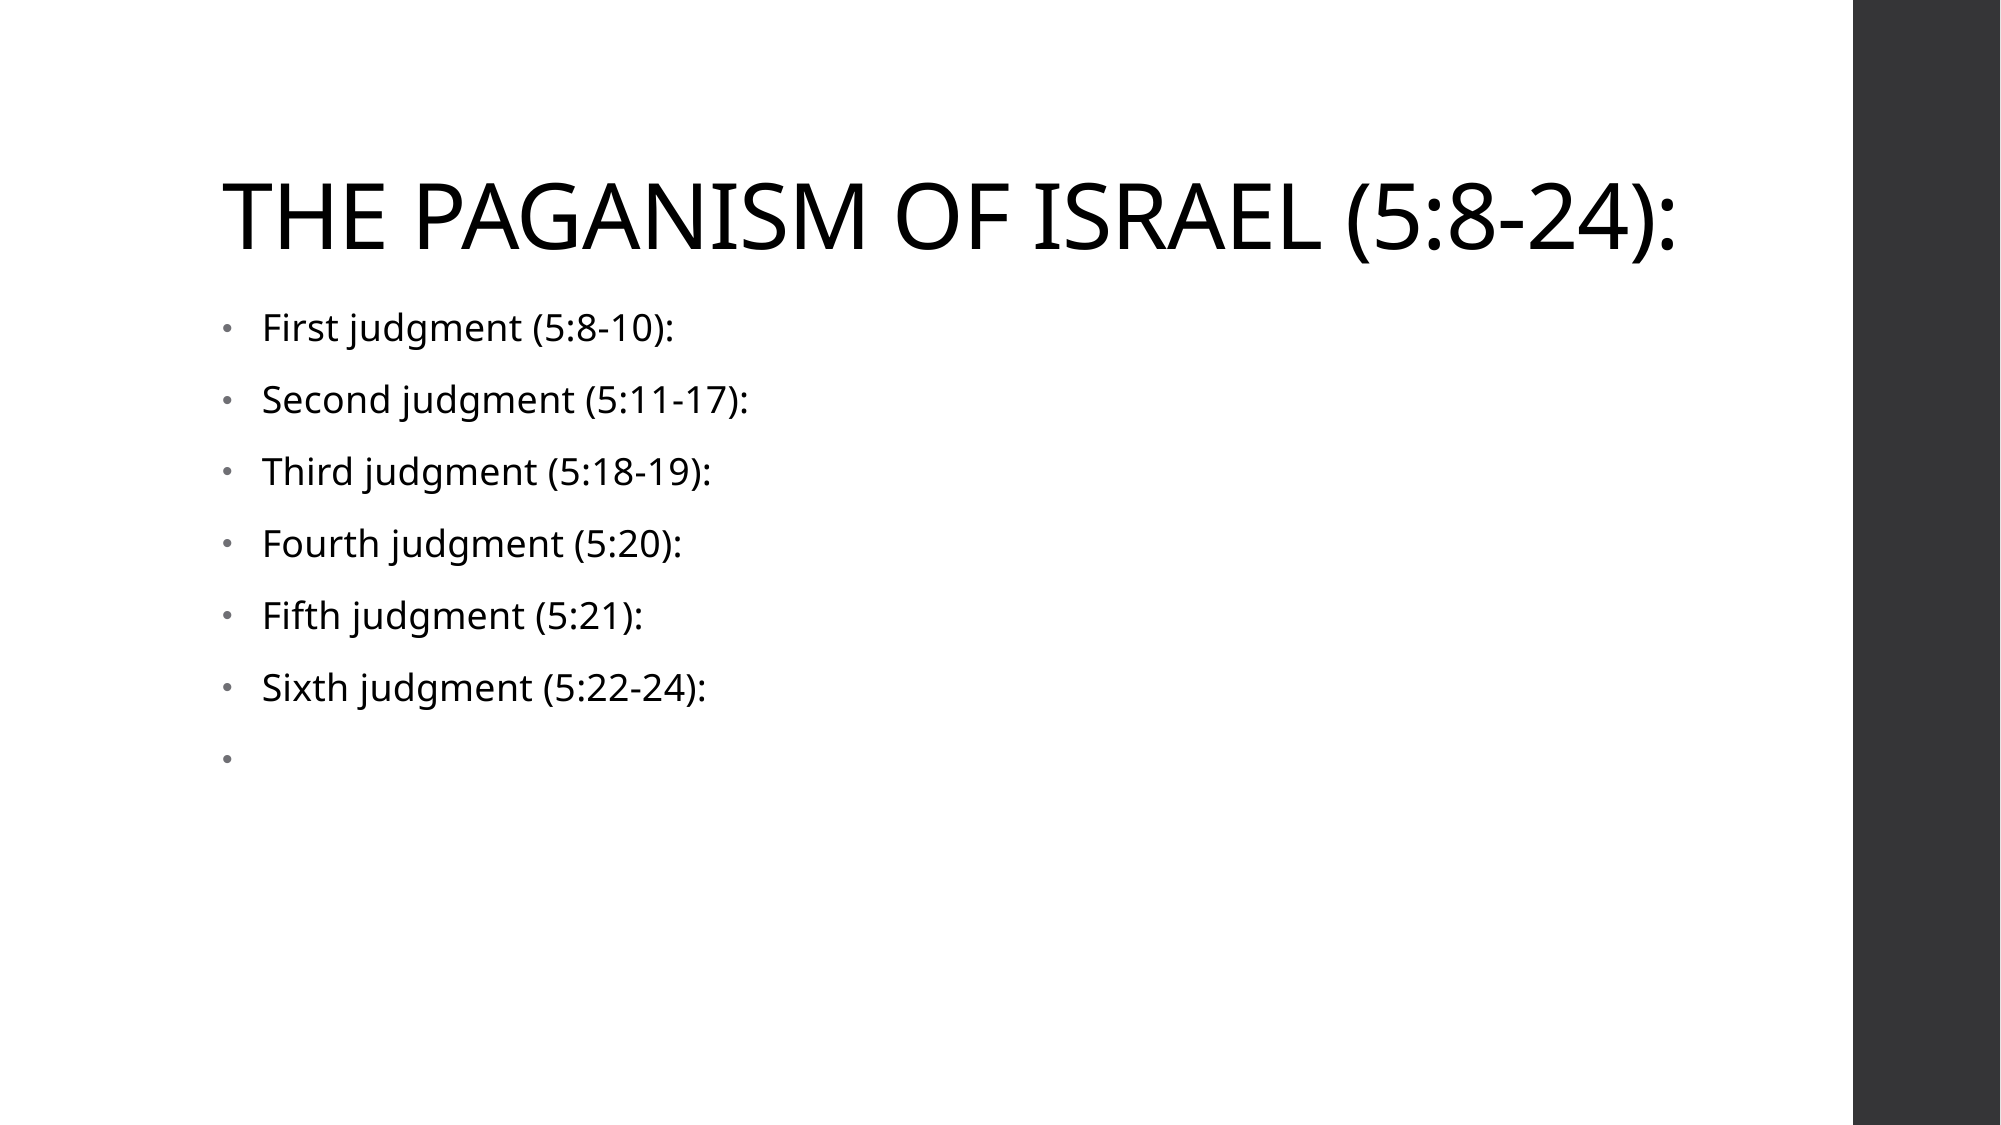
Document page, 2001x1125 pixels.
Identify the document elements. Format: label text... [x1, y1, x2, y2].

title THE PAGANISM OF ISRAEL (5:8-24): [206, 60, 1797, 278]
list First judgment (5:8-10): Second judgment (5:11-17): Third judgment (5:18-19): Fourth judgment (5:20): Fifth judgment (5:21): Sixth judgment (5:22-24): [206, 299, 1617, 1014]
